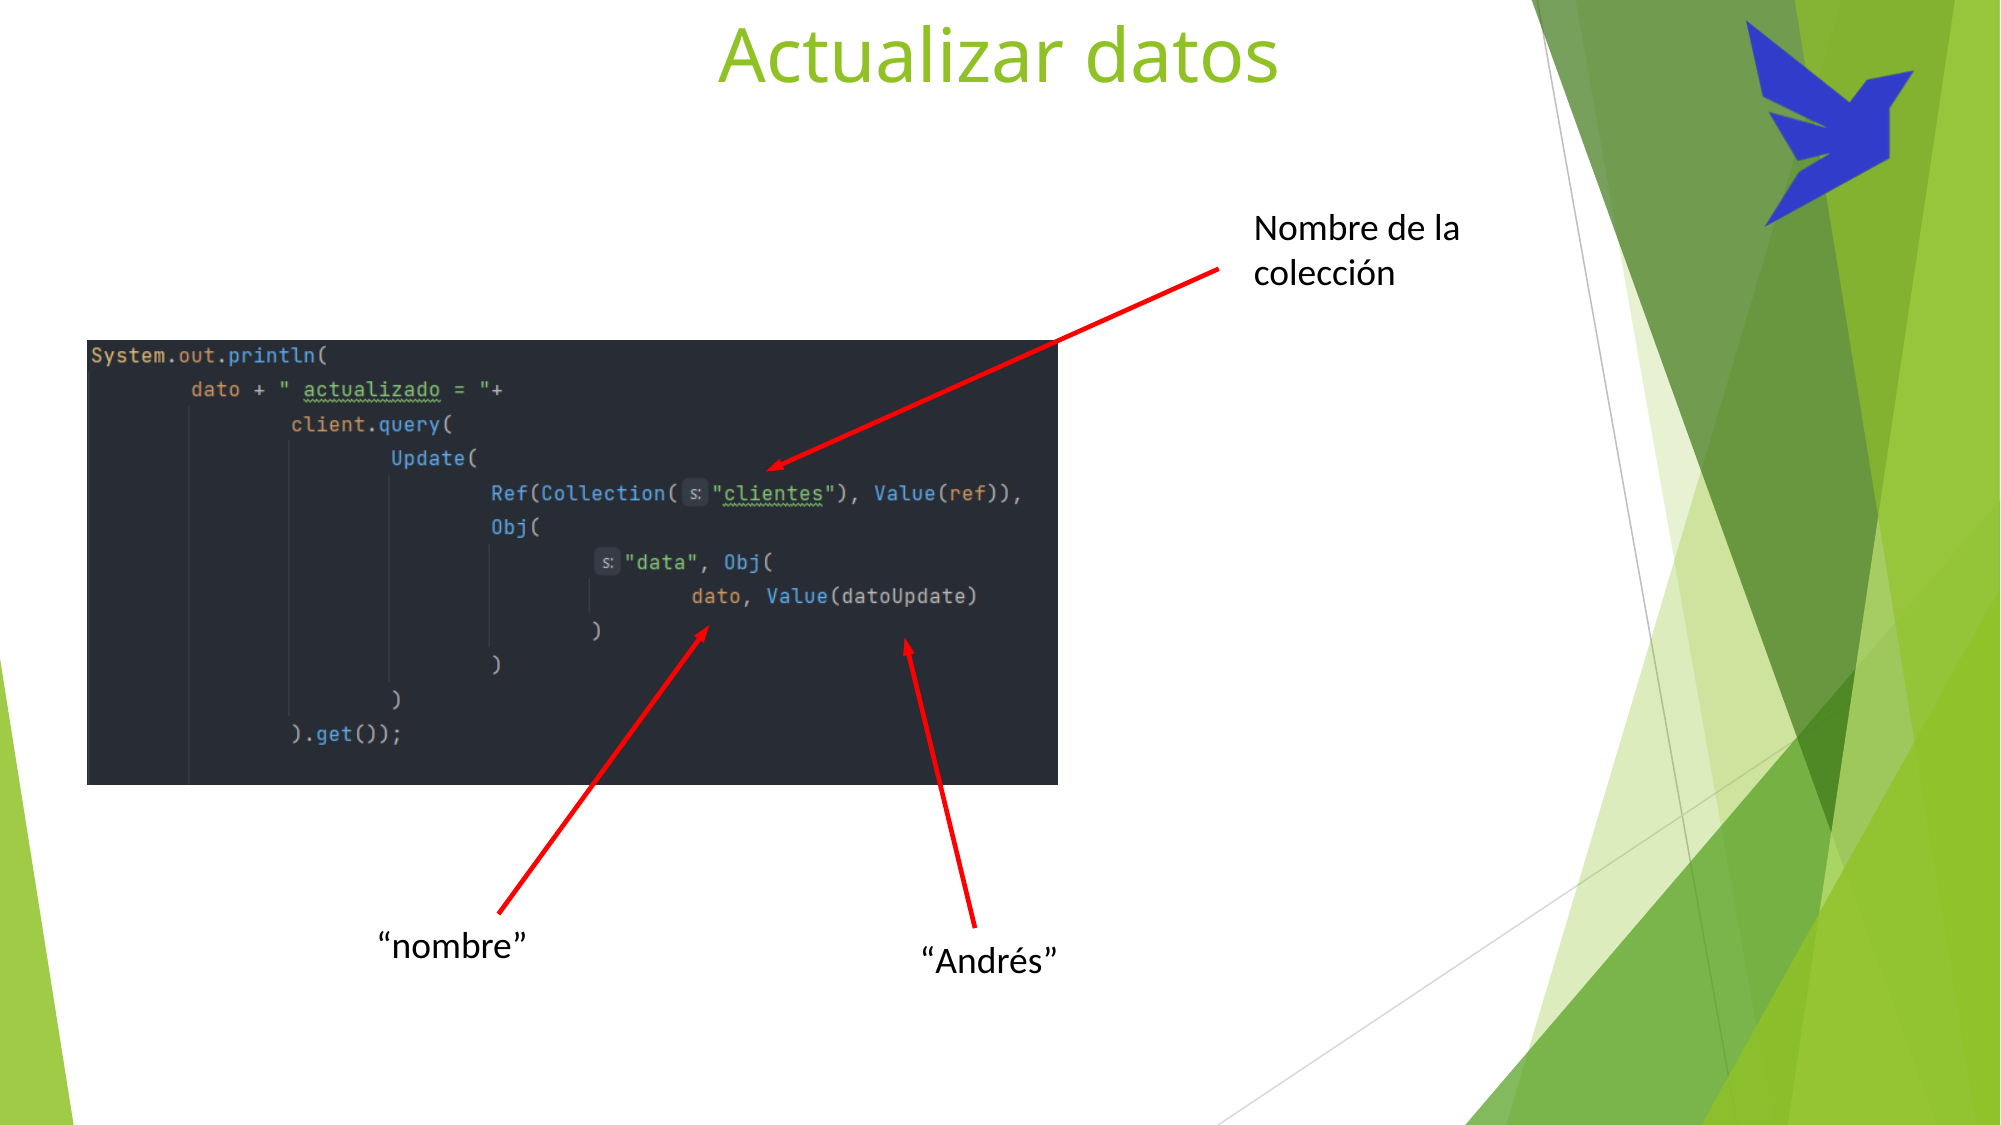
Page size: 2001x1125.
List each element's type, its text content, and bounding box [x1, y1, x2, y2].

text_box “nombre” [360, 914, 616, 975]
text_box Nombre de la colección [1239, 195, 1536, 302]
title Actualizar datos [137, 0, 1863, 112]
picture [87, 340, 1058, 785]
text_box “Andrés” [904, 928, 1081, 989]
picture [1746, 20, 1954, 227]
